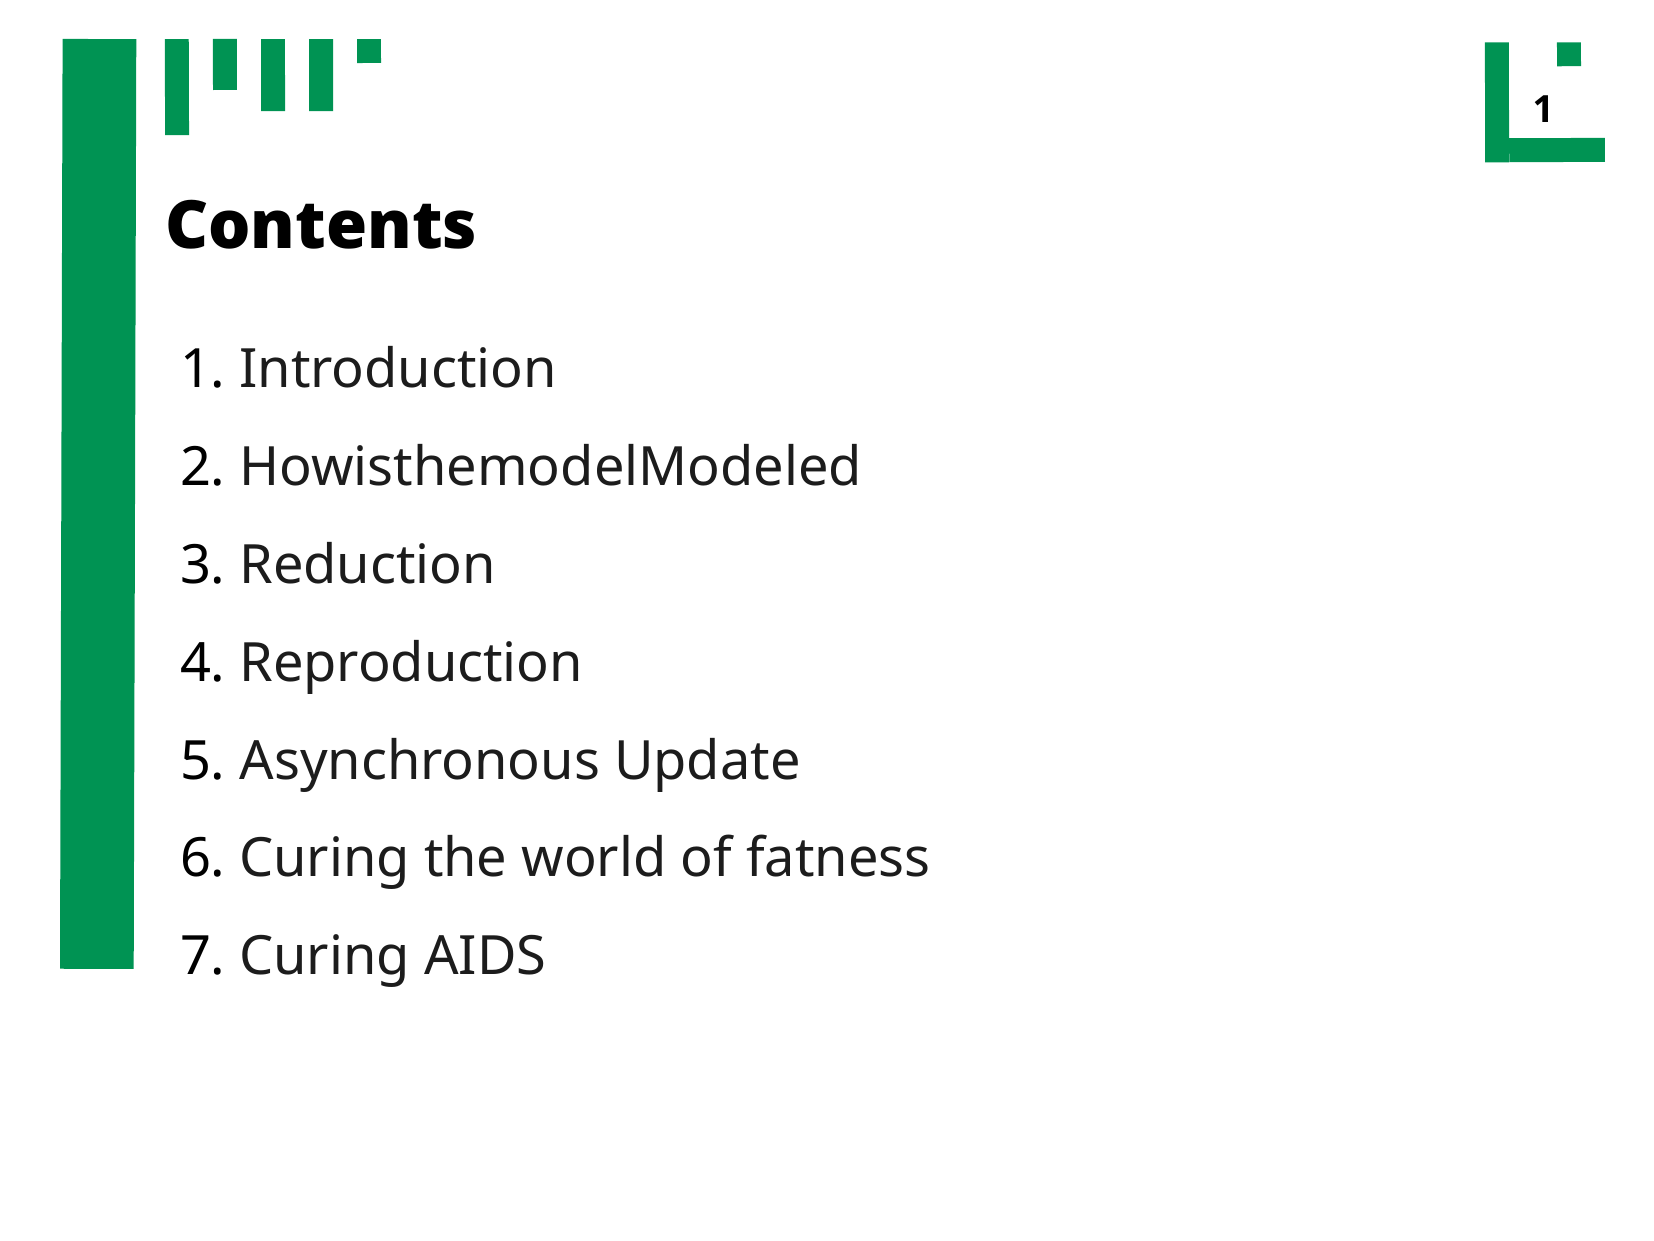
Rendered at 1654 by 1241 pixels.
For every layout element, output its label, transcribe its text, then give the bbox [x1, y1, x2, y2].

title Contents [165, 120, 1654, 268]
list Introduction HowisthemodelModeled Reduction Reproduction Asynchronous Update Curing the world of fatness Curing AIDS [180, 330, 1606, 1098]
